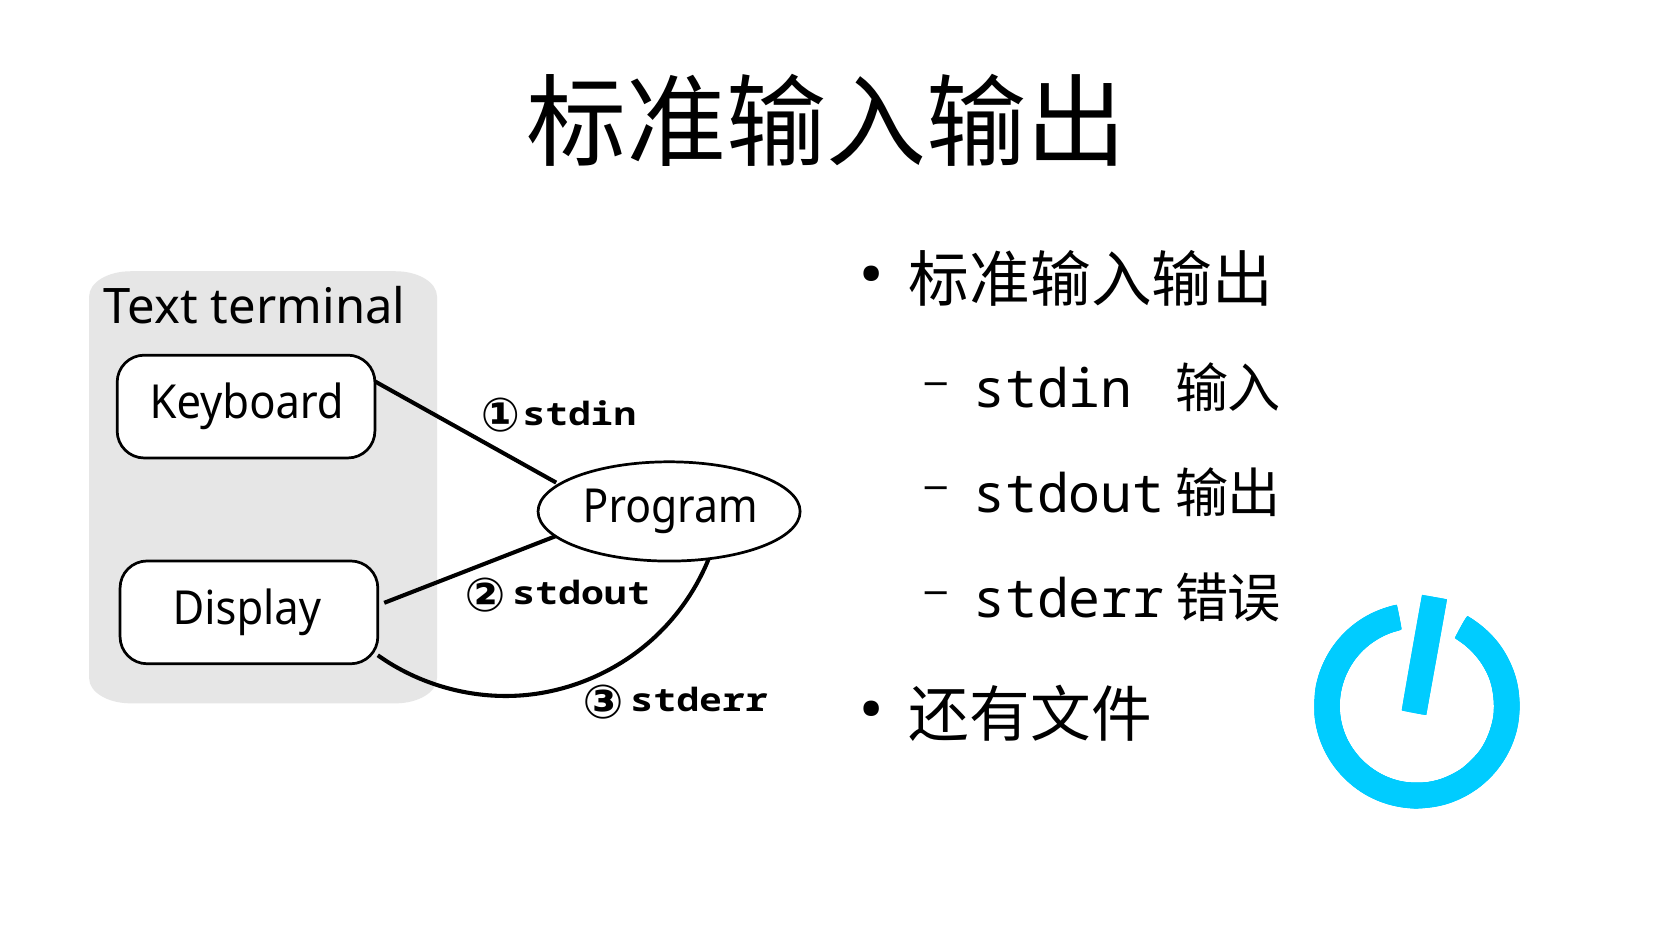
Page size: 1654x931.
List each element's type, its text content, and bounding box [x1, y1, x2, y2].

text_box Keyboard [149, 368, 345, 433]
text_box stdin [522, 390, 638, 435]
text_box [599, 464, 739, 472]
text_box ① [480, 381, 544, 446]
list 标准输入输出 stdin 输入 stdout 输出 stderr 错误 还有文件 [844, 217, 1571, 758]
text_box stderr [607, 676, 768, 721]
text_box ② [464, 561, 518, 626]
title 标准输入输出 [82, 37, 1571, 193]
text_box Text terminal [103, 271, 424, 344]
text_box stdout [489, 570, 650, 615]
text_box Program [582, 472, 758, 537]
text_box Display [172, 573, 322, 639]
text_box [540, 477, 798, 559]
text_box ③ [582, 668, 636, 733]
text_box [119, 357, 373, 456]
text_box [89, 277, 438, 704]
